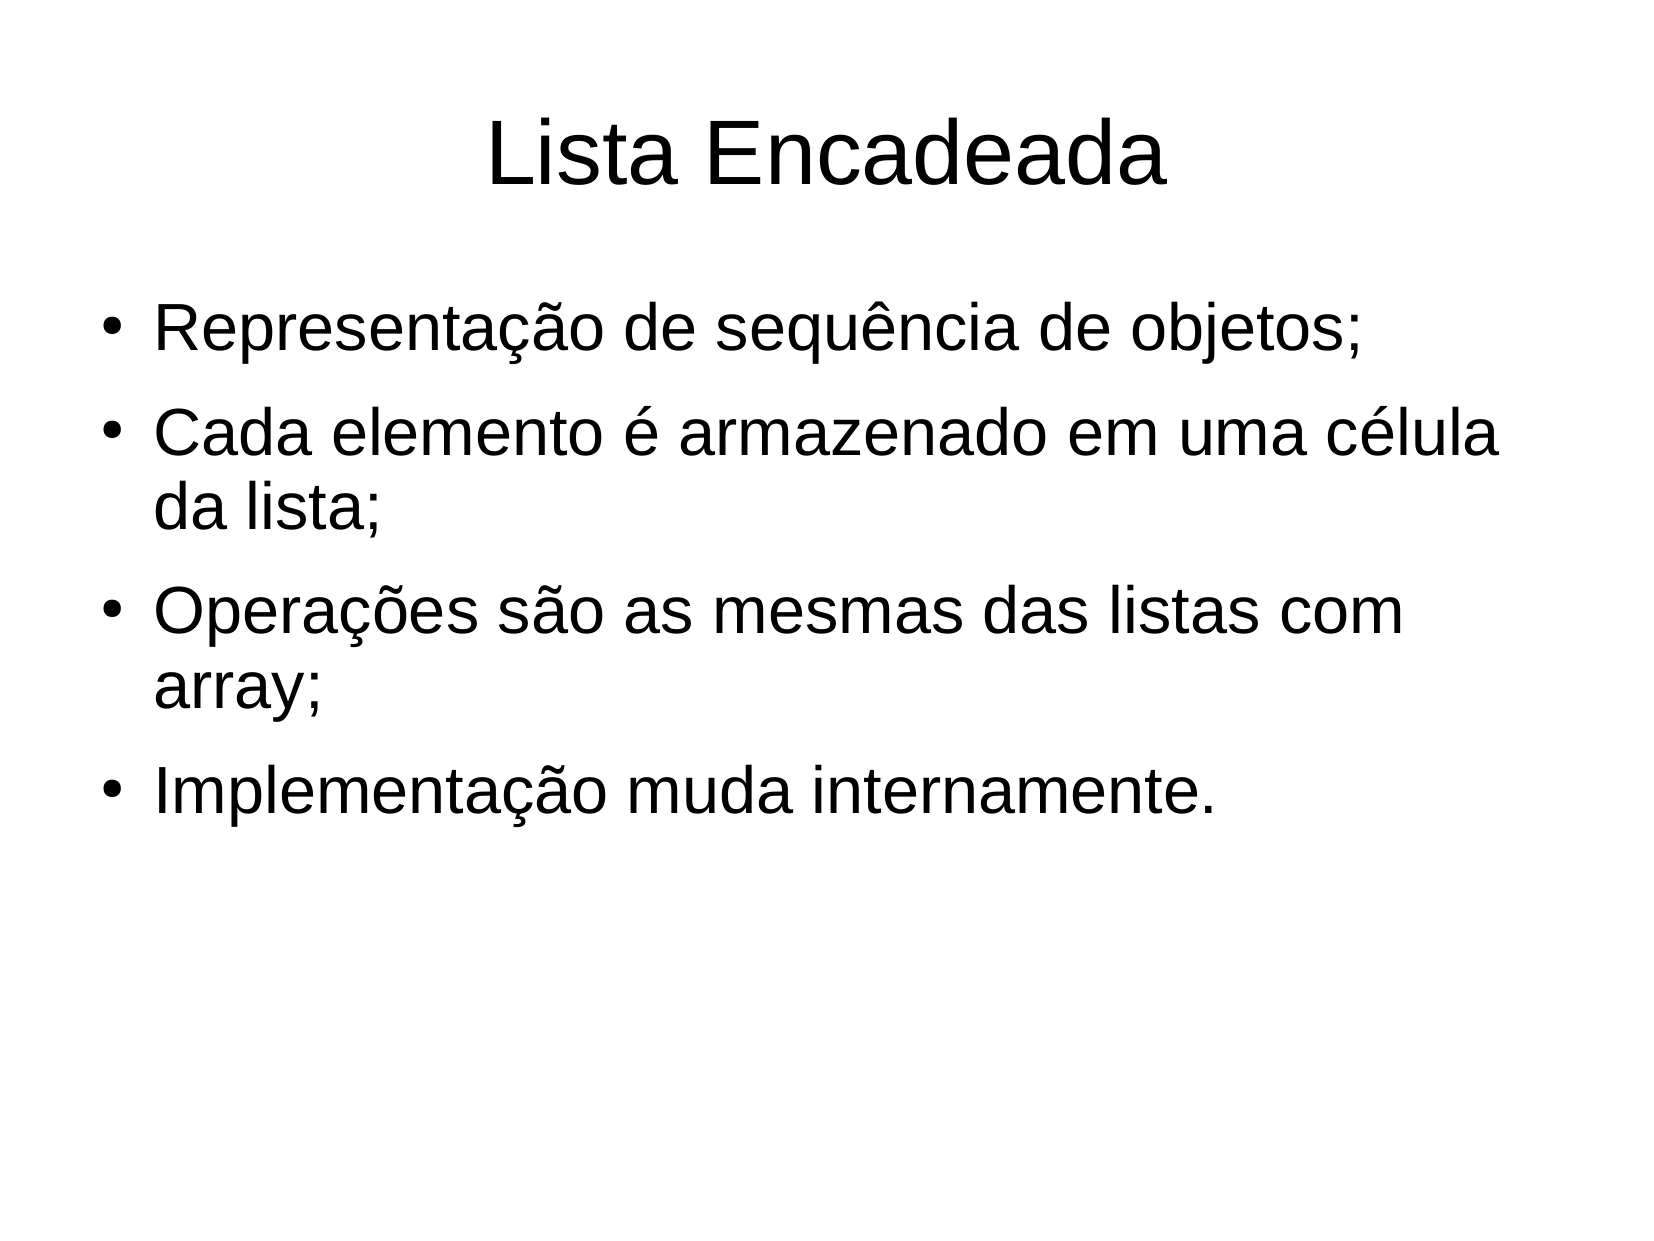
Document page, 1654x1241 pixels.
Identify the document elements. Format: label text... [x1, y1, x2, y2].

list Representação de sequência de objetos; Cada elemento é armazenado em uma célula da lista; Operações são as mesmas das listas com array; Implementação muda internamente. [82, 290, 1571, 1010]
title Lista Encadeada [82, 49, 1571, 257]
